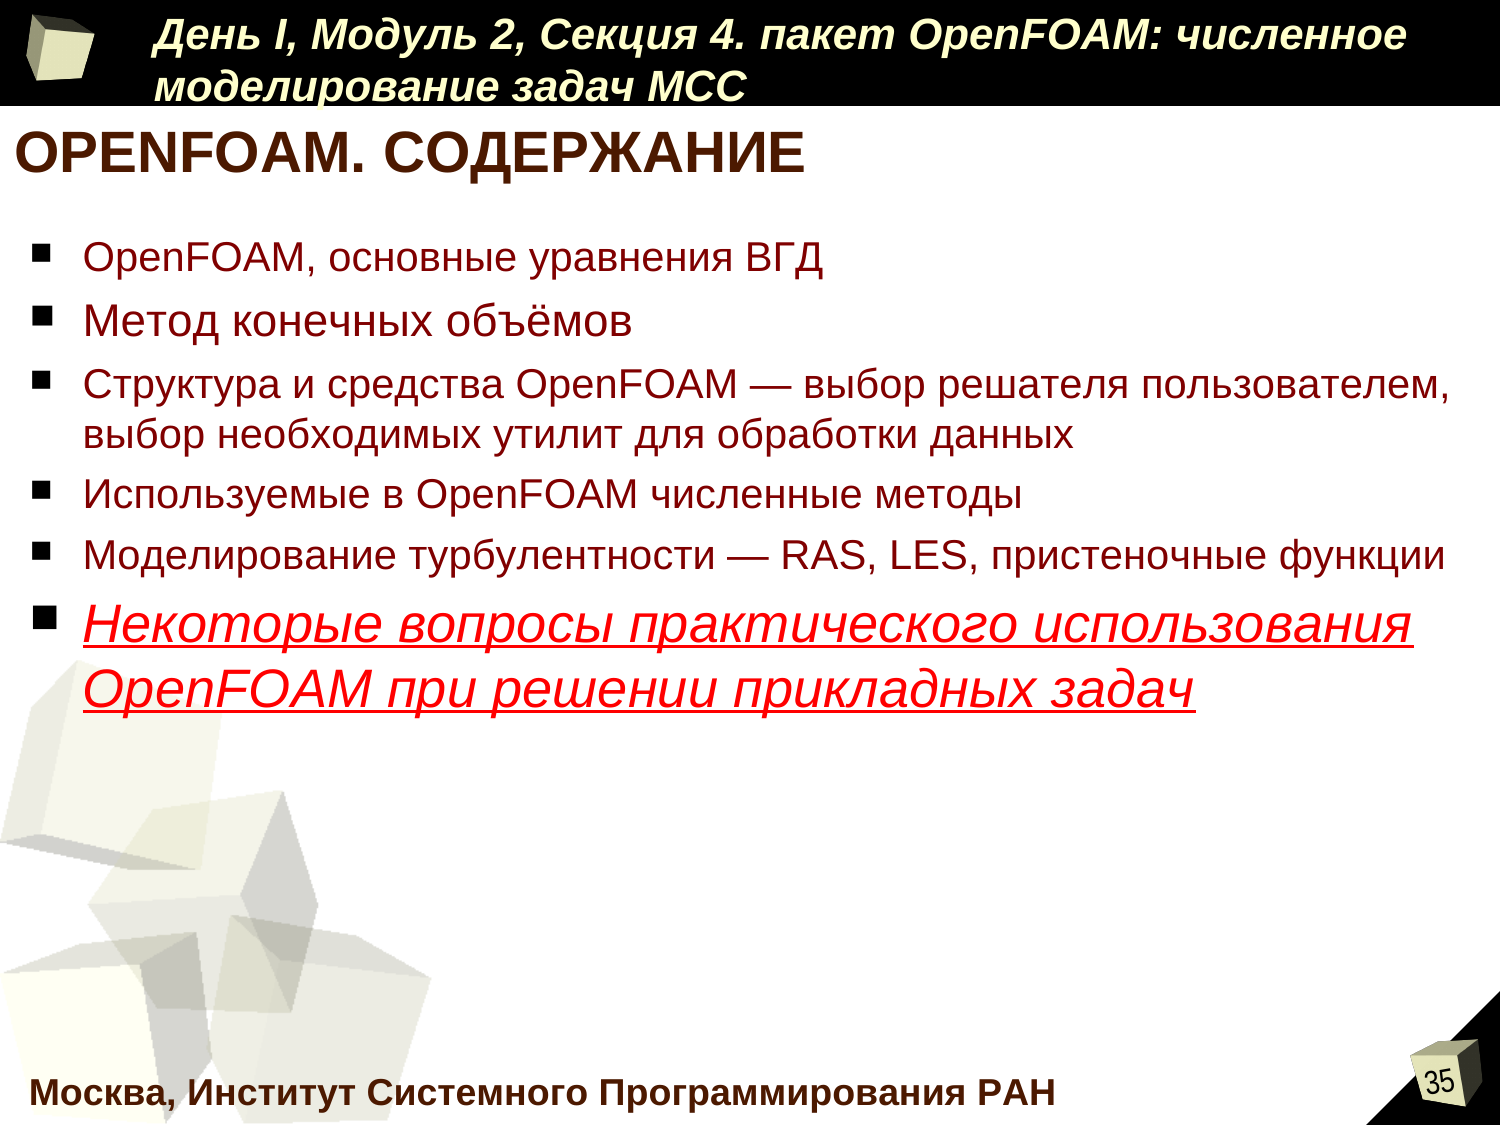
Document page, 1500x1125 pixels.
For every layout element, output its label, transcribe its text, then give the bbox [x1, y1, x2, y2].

text_box OPENFOAM. СОДЕРЖАНИЕ [0, 106, 1500, 192]
text_box OpenFOAM, основные уравнения ВГД Метод конечных объёмов Структура и средства OpenFOAM — выбор решателя пользователем, выбор необходимых утилит для обработки данных Используемые в OpenFOAM численные методы Моделирование турбулентности — RAS, LES, пристеночные функции Некоторые вопросы практического использования OpenFOAM при решении прикладных задач [11, 230, 1489, 716]
picture [423, 1088, 433, 1102]
picture [0, 659, 433, 1125]
